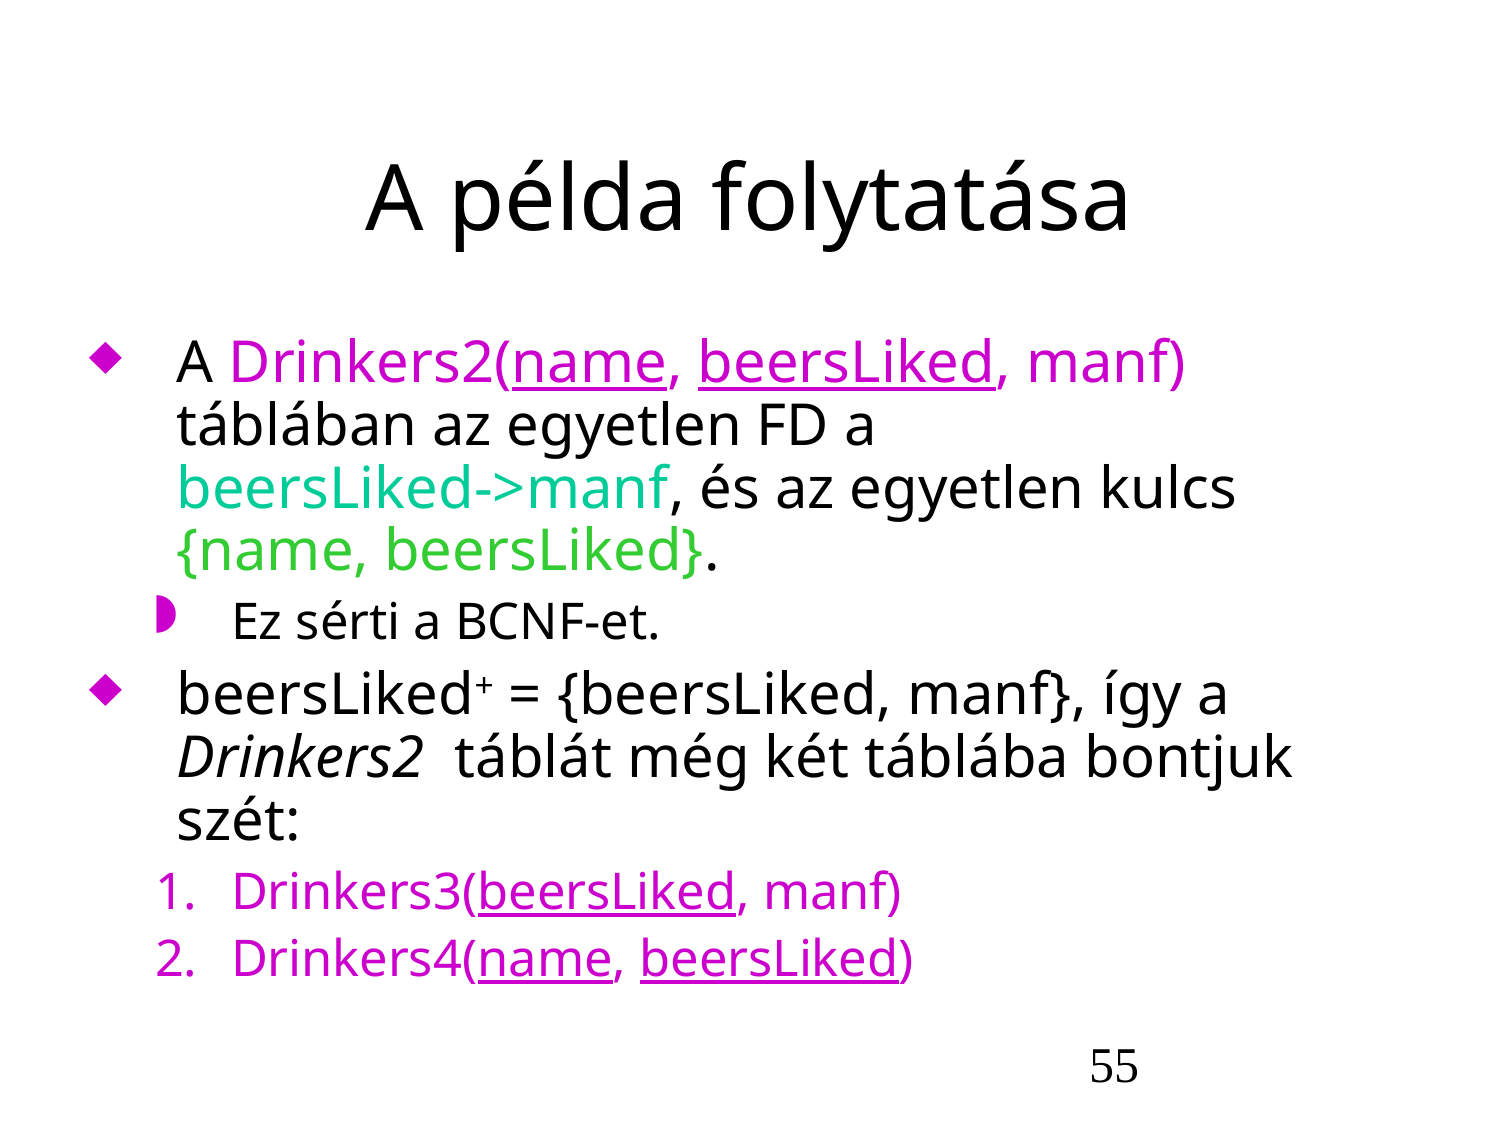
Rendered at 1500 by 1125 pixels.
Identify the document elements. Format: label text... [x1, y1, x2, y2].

list A Drinkers2(name, beersLiked, manf) táblában az egyetlen FD a beersLiked->manf, és az egyetlen kulcs {name, beersLiked}. Ez sérti a BCNF-et. beersLiked+ = {beersLiked, manf}, így a Drinkers2 táblát még két táblába bontjuk szét: Drinkers3(beersLiked, manf) Drinkers4(name, beersLiked) [74, 324, 1400, 1000]
title A példa folytatása [112, 99, 1388, 288]
